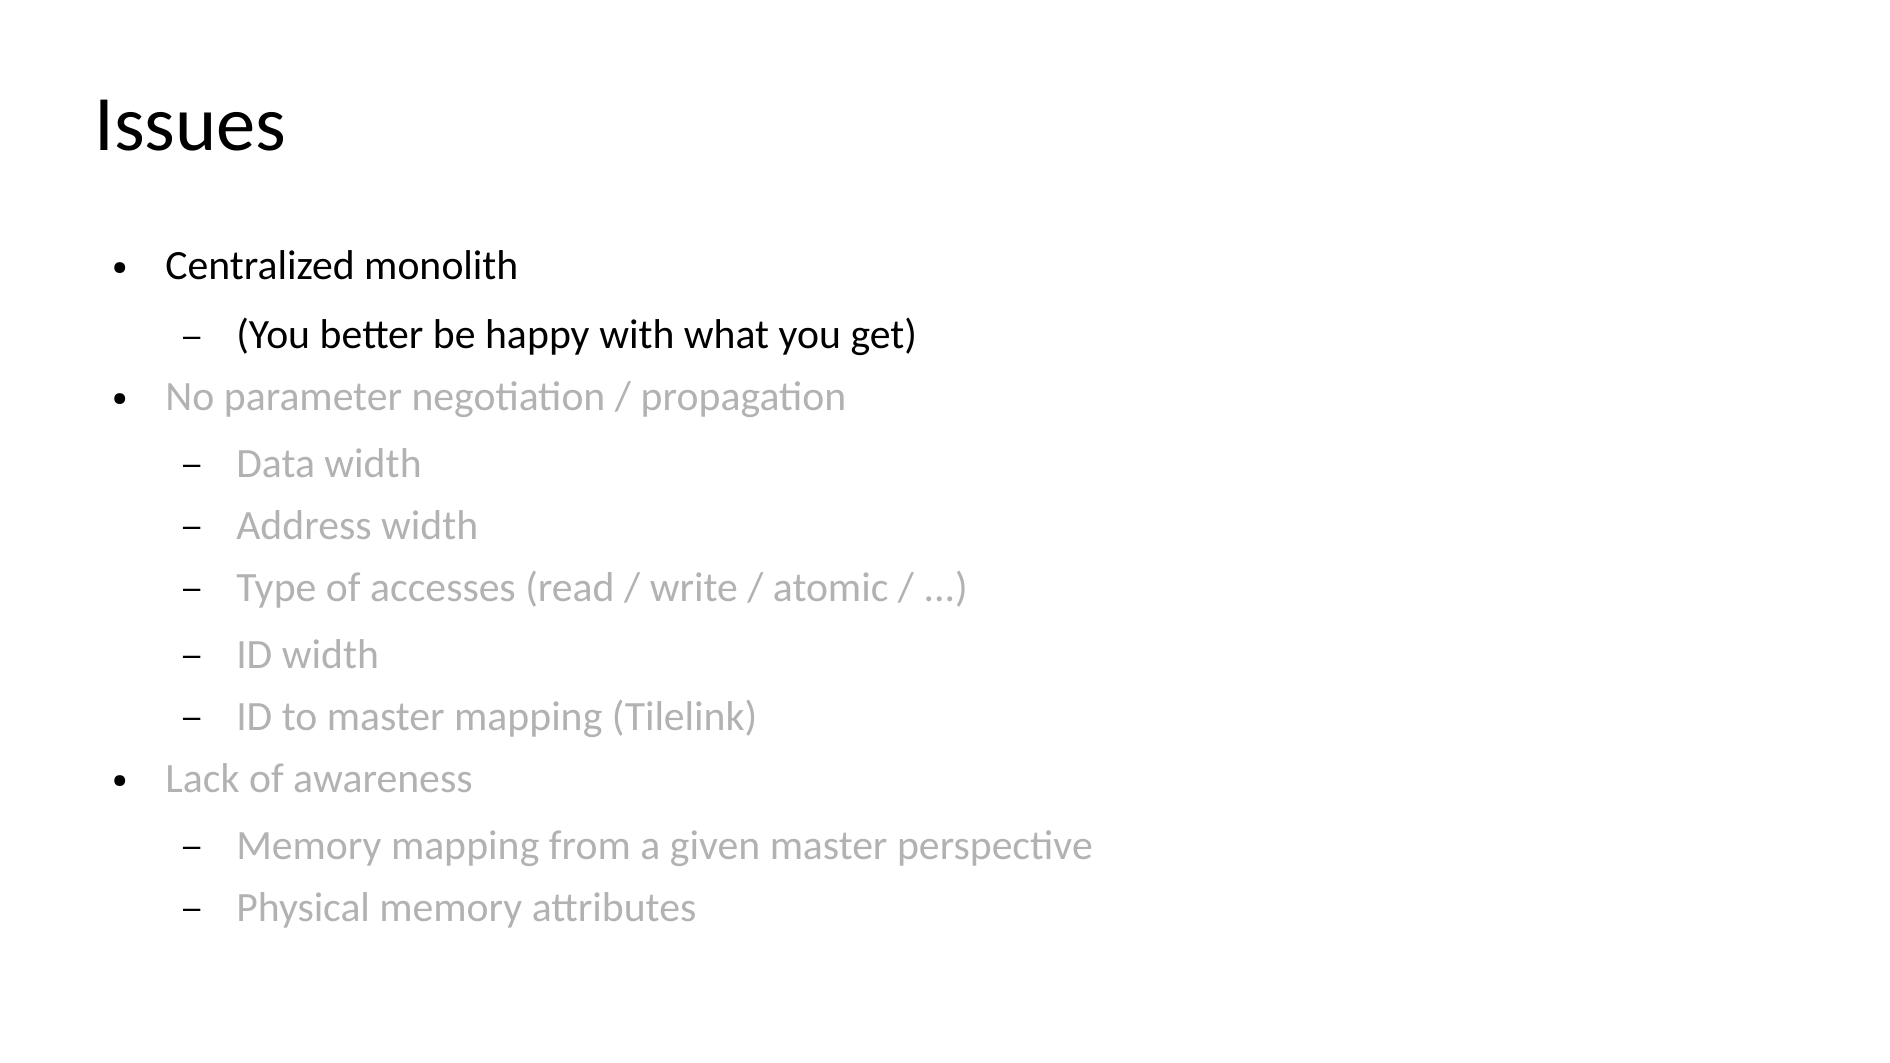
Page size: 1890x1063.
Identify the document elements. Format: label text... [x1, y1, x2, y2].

list Centralized monolith (You better be happy with what you get) No parameter negotiation / propagation Data width Address width Type of accesses (read / write / atomic / ...) ID width ID to master mapping (Tilelink) Lack of awareness Memory mapping from a given master perspective Physical memory attributes [94, 248, 1878, 1063]
title Issues [94, 42, 1796, 220]
